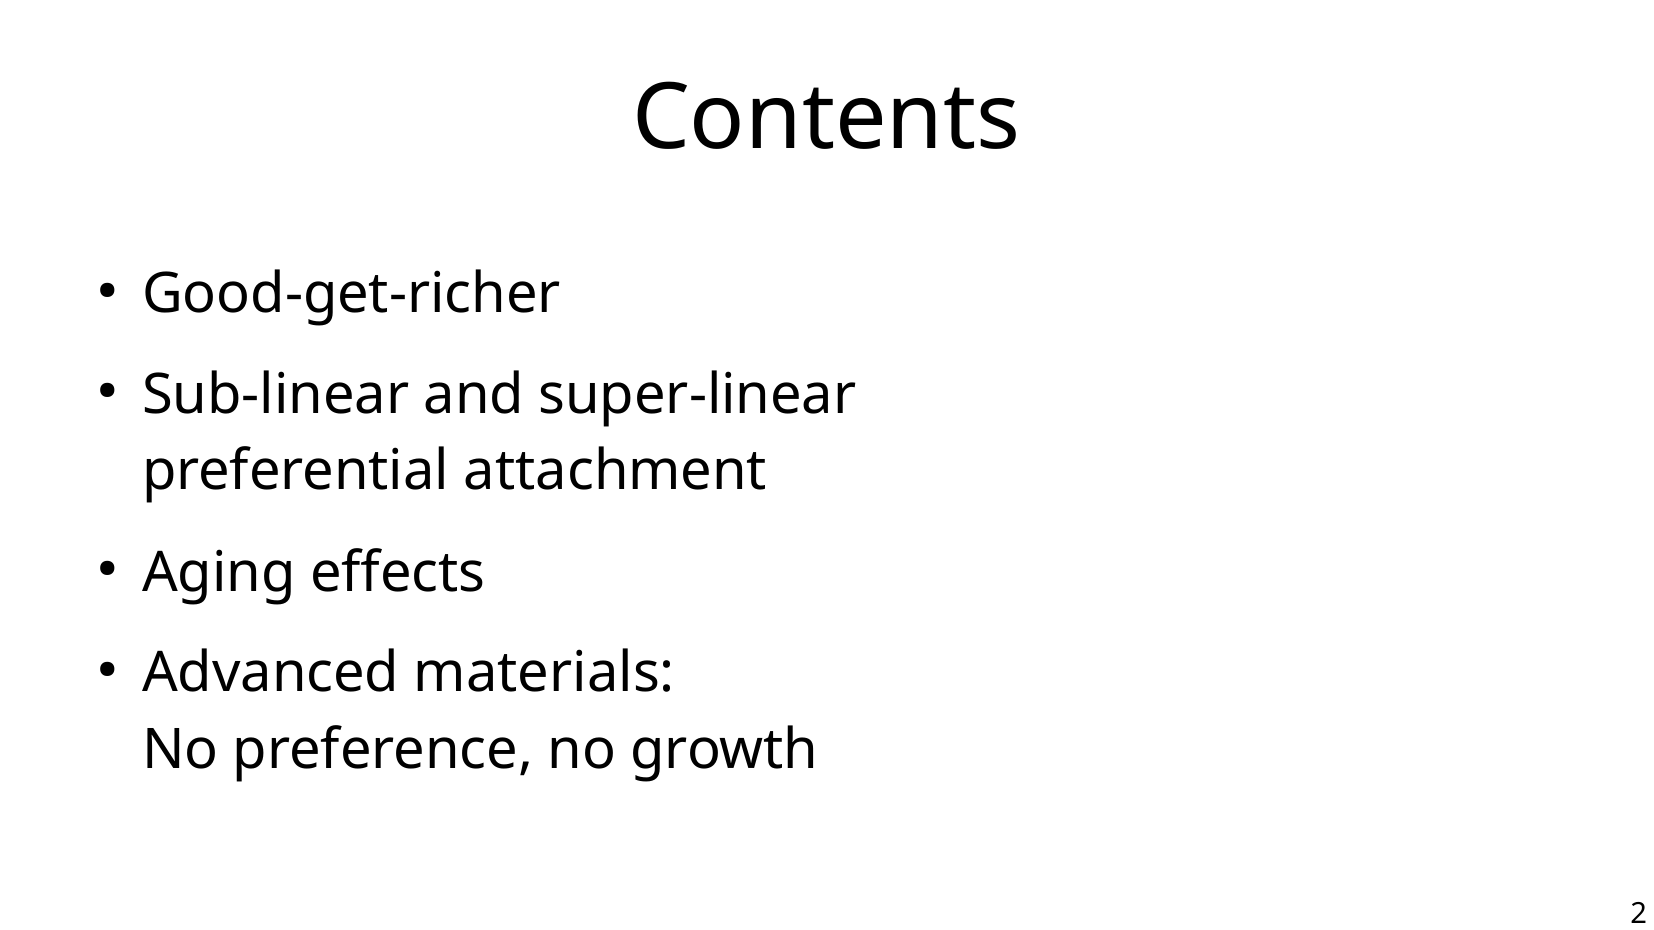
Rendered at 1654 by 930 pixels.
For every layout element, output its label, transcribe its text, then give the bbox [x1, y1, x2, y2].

title Contents [82, 1, 1571, 225]
list Good-get-richer Sub-linear and super-linear preferential attachment Aging effects Advanced materials: No preference, no growth [82, 252, 1571, 793]
